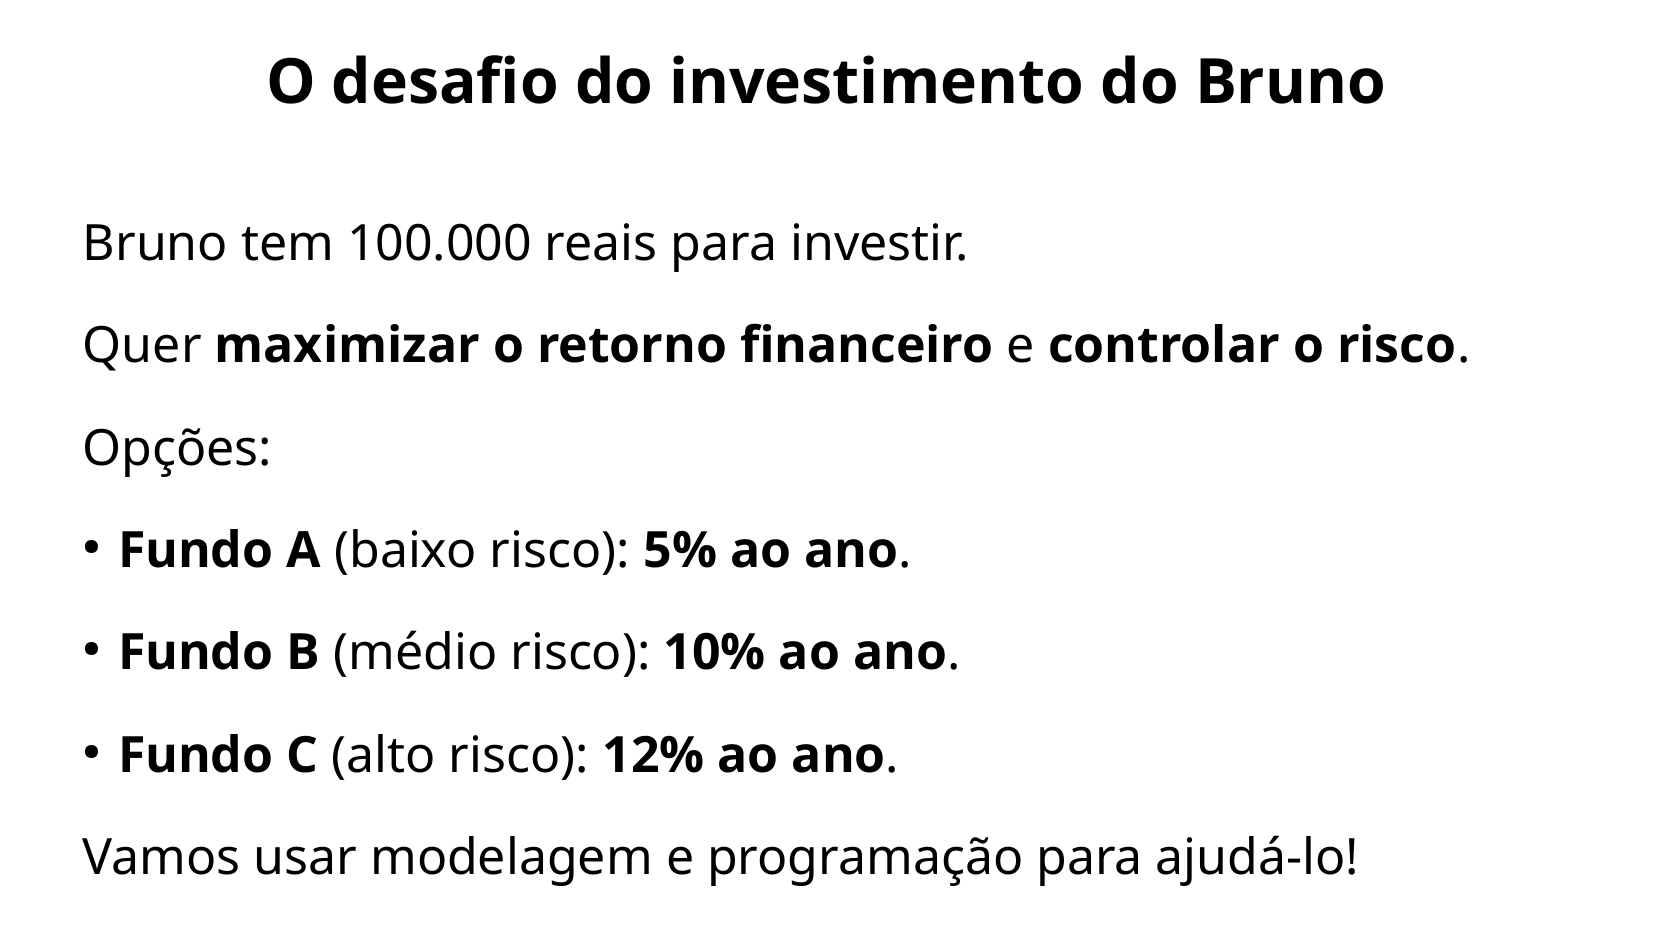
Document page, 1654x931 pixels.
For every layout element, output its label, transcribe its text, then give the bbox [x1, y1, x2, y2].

title O desafio do investimento do Bruno [82, 37, 1571, 172]
subtitle Bruno tem 100.000 reais para investir. Quer maximizar o retorno financeiro e controlar o risco. Opções: Fundo A (baixo risco): 5% ao ano. Fundo B (médio risco): 10% ao ano. Fundo C (alto risco): 12% ao ano. Vamos usar modelagem e programação para ajudá-lo! [82, 172, 1571, 845]
